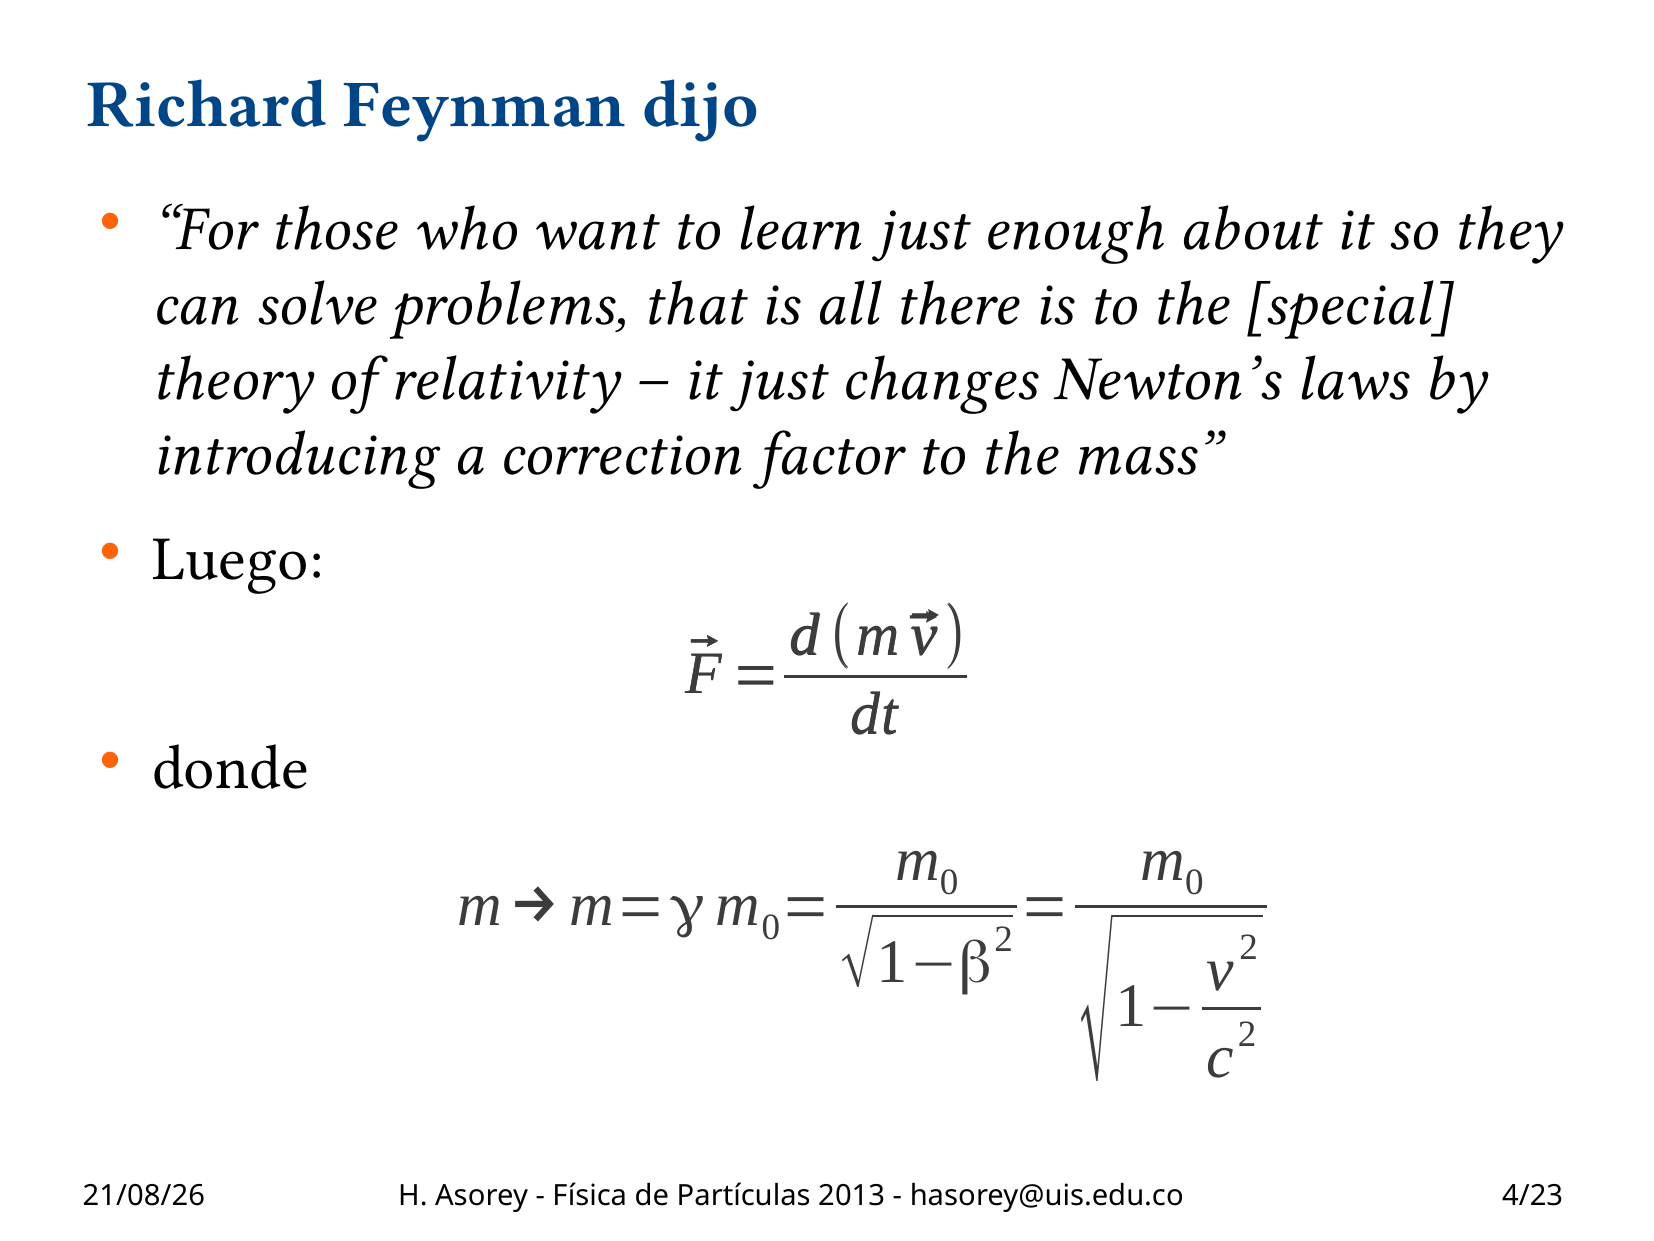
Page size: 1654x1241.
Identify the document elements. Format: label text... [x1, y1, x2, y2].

list “For those who want to learn just enough about it so they can solve problems, that is all there is to the [special] theory of relativity – it just changes Newton’s laws by introducing a correction factor to the mass” Luego: donde [82, 187, 1571, 1163]
chart [450, 825, 1283, 1094]
chart [675, 600, 979, 753]
title Richard Feynman dijo [86, 49, 1575, 151]
